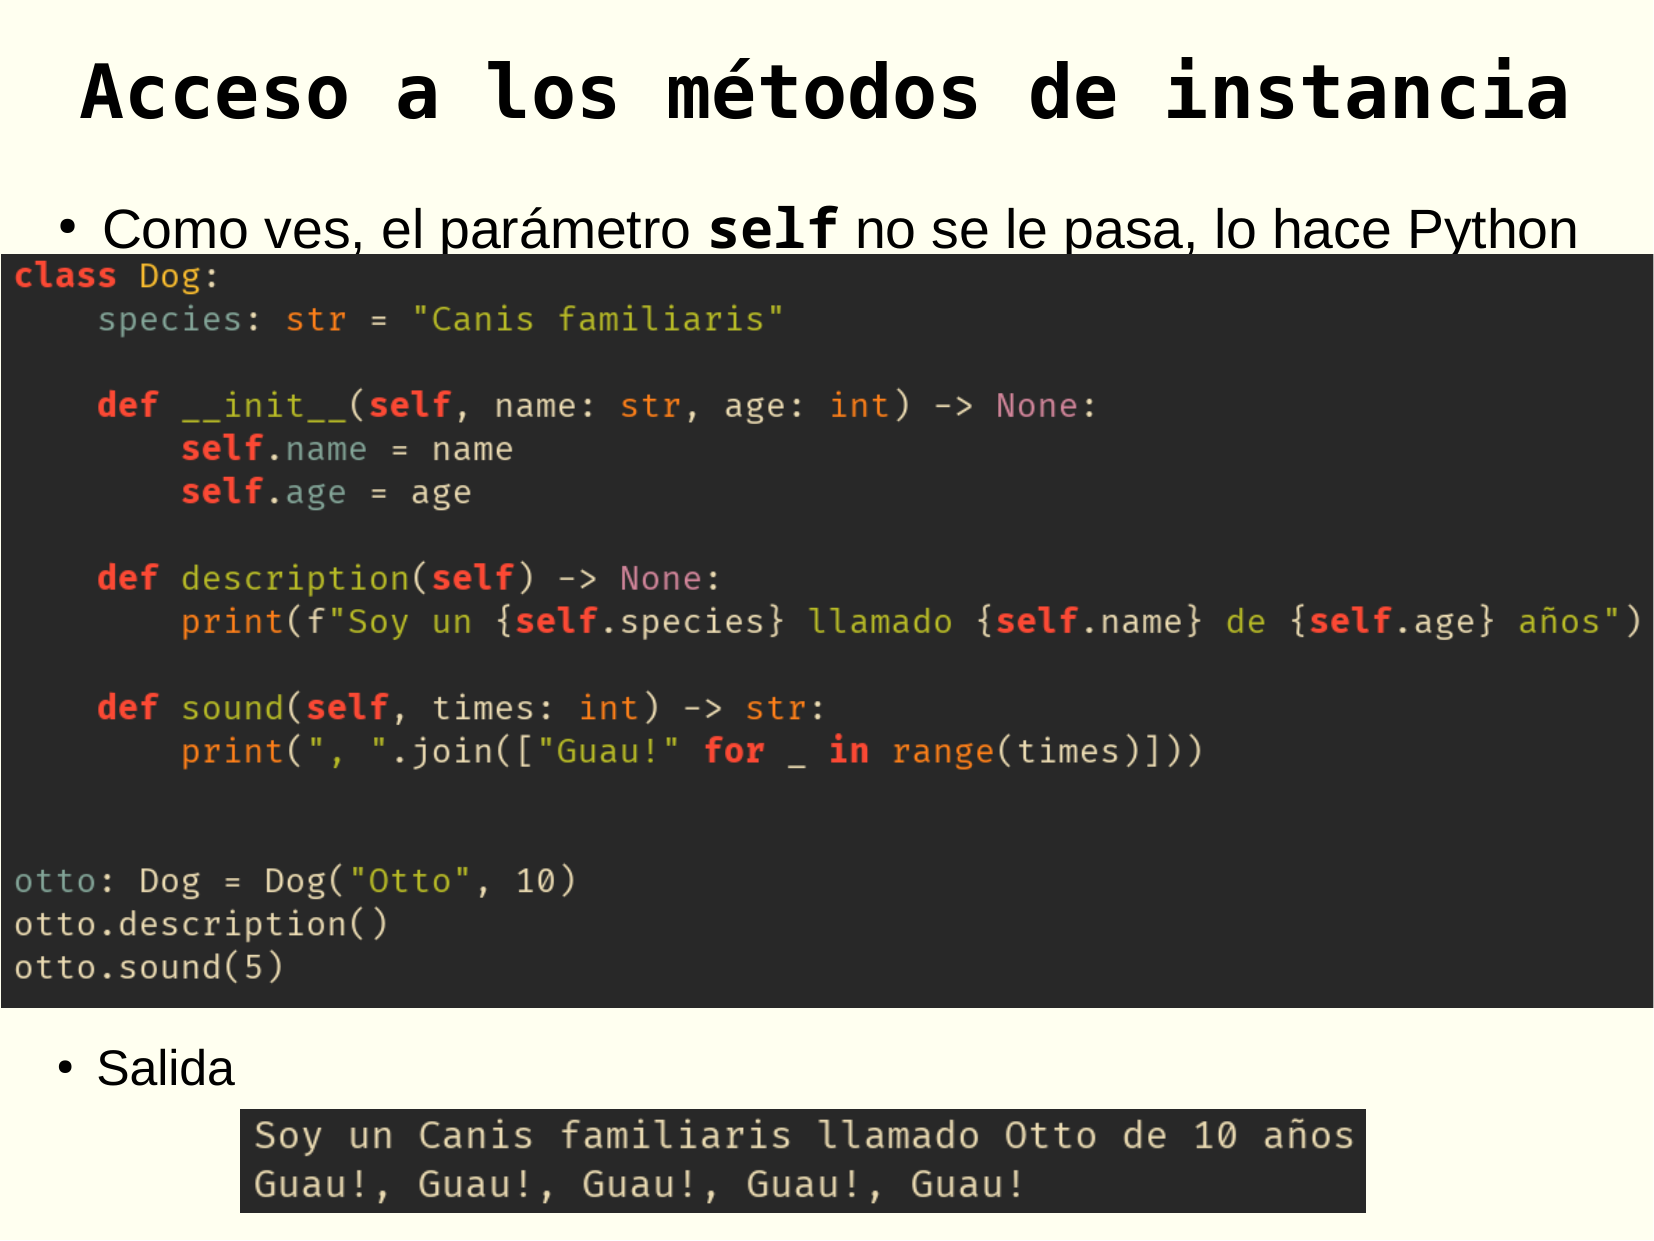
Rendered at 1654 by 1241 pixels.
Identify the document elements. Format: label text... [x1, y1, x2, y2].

list Salida [43, 1040, 1609, 1097]
title Acceso a los métodos de instancia [31, 13, 1621, 171]
list Como ves, el parámetro self no se le pasa, lo hace Python [43, 189, 1609, 254]
picture [1, 254, 1654, 1008]
picture [240, 1109, 1366, 1213]
